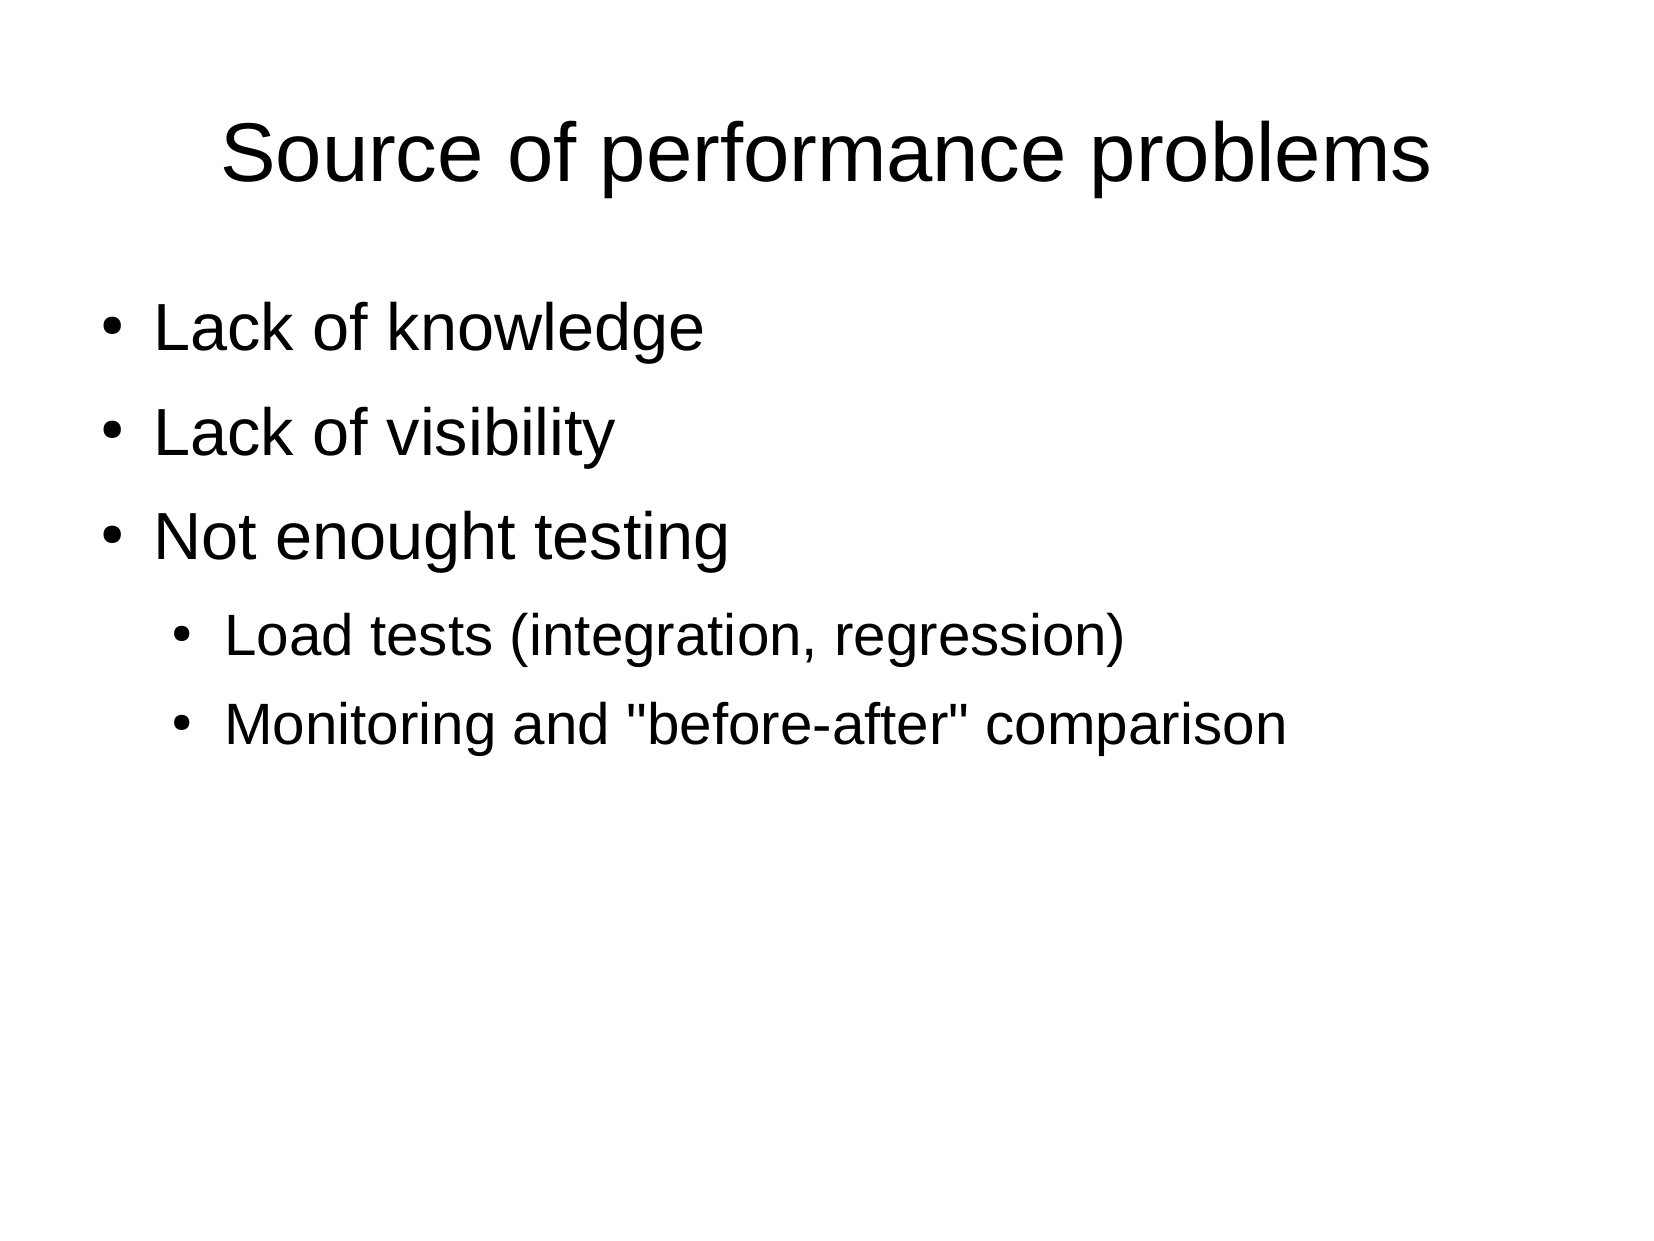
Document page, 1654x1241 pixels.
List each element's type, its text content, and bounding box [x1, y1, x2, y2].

title Source of performance problems [82, 56, 1571, 250]
list Lack of knowledge Lack of visibility Not enought testing Load tests (integration, regression) Monitoring and "before-after" comparison [82, 290, 1571, 1094]
